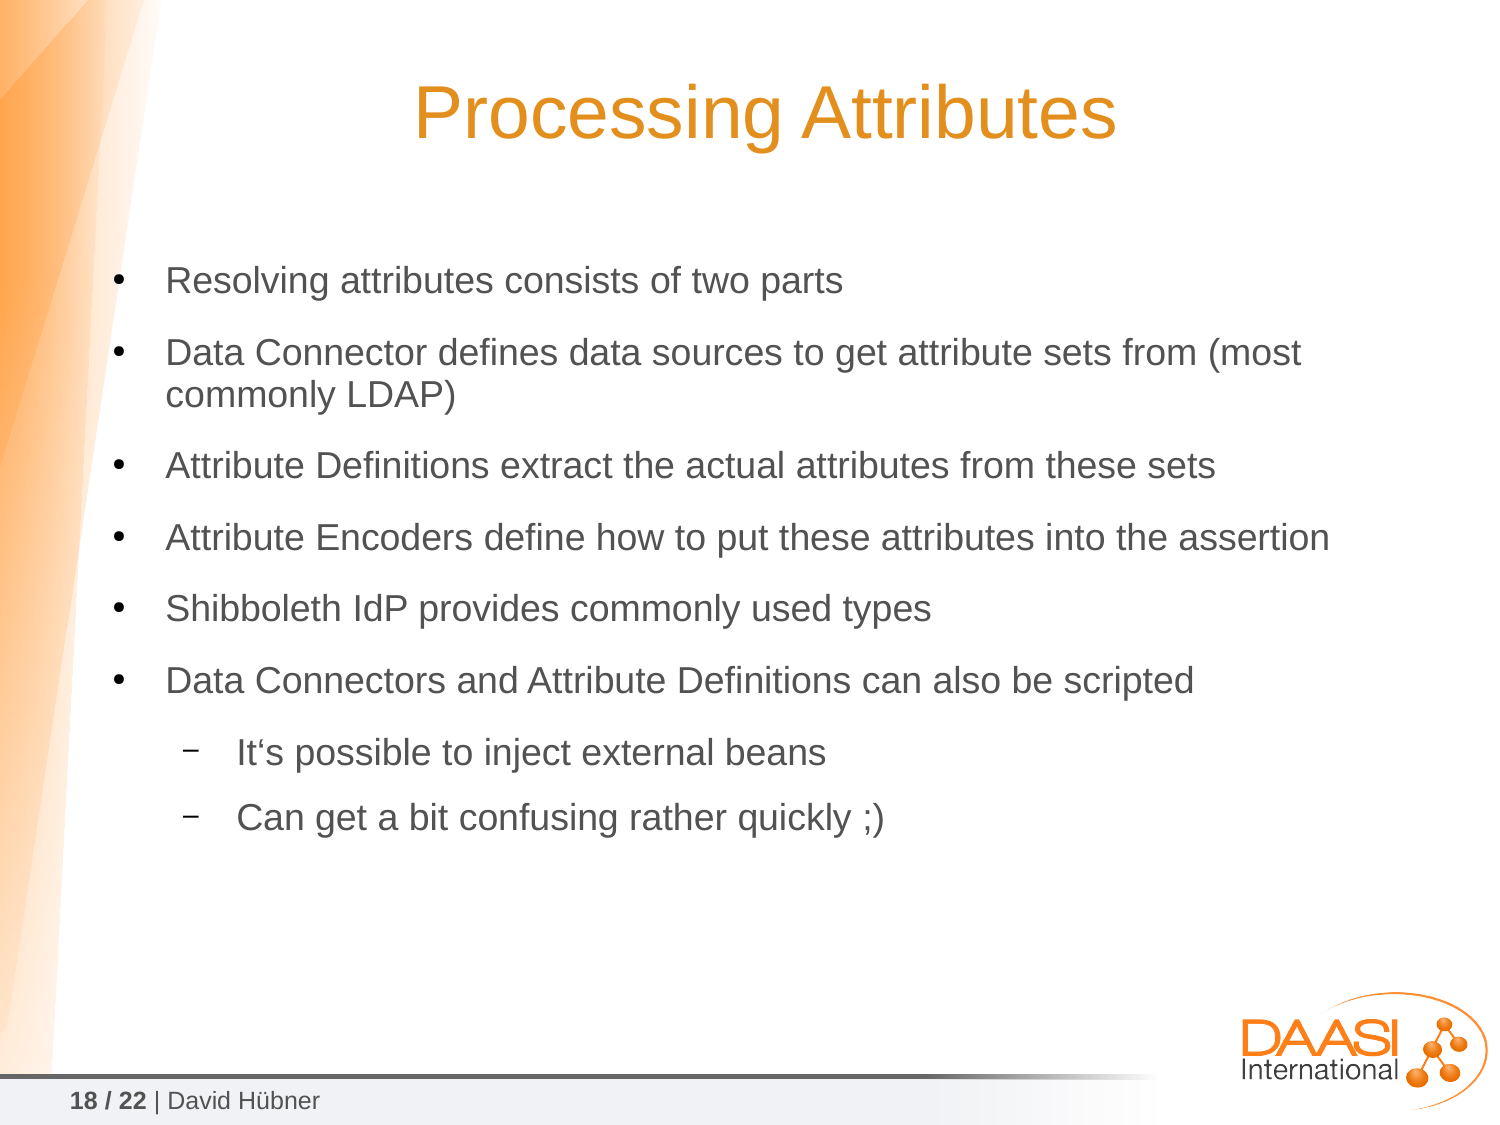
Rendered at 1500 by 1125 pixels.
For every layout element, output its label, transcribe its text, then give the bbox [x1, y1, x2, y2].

title Processing Attributes [91, 48, 1441, 178]
list Resolving attributes consists of two parts Data Connector defines data sources to get attribute sets from (most commonly LDAP) Attribute Definitions extract the actual attributes from these sets Attribute Encoders define how to put these attributes into the assertion Shibboleth IdP provides commonly used types Data Connectors and Attribute Definitions can also be scripted It‘s possible to inject external beans Can get a bit confusing rather quickly ;) [94, 259, 1371, 913]
picture [1240, 992, 1500, 1111]
